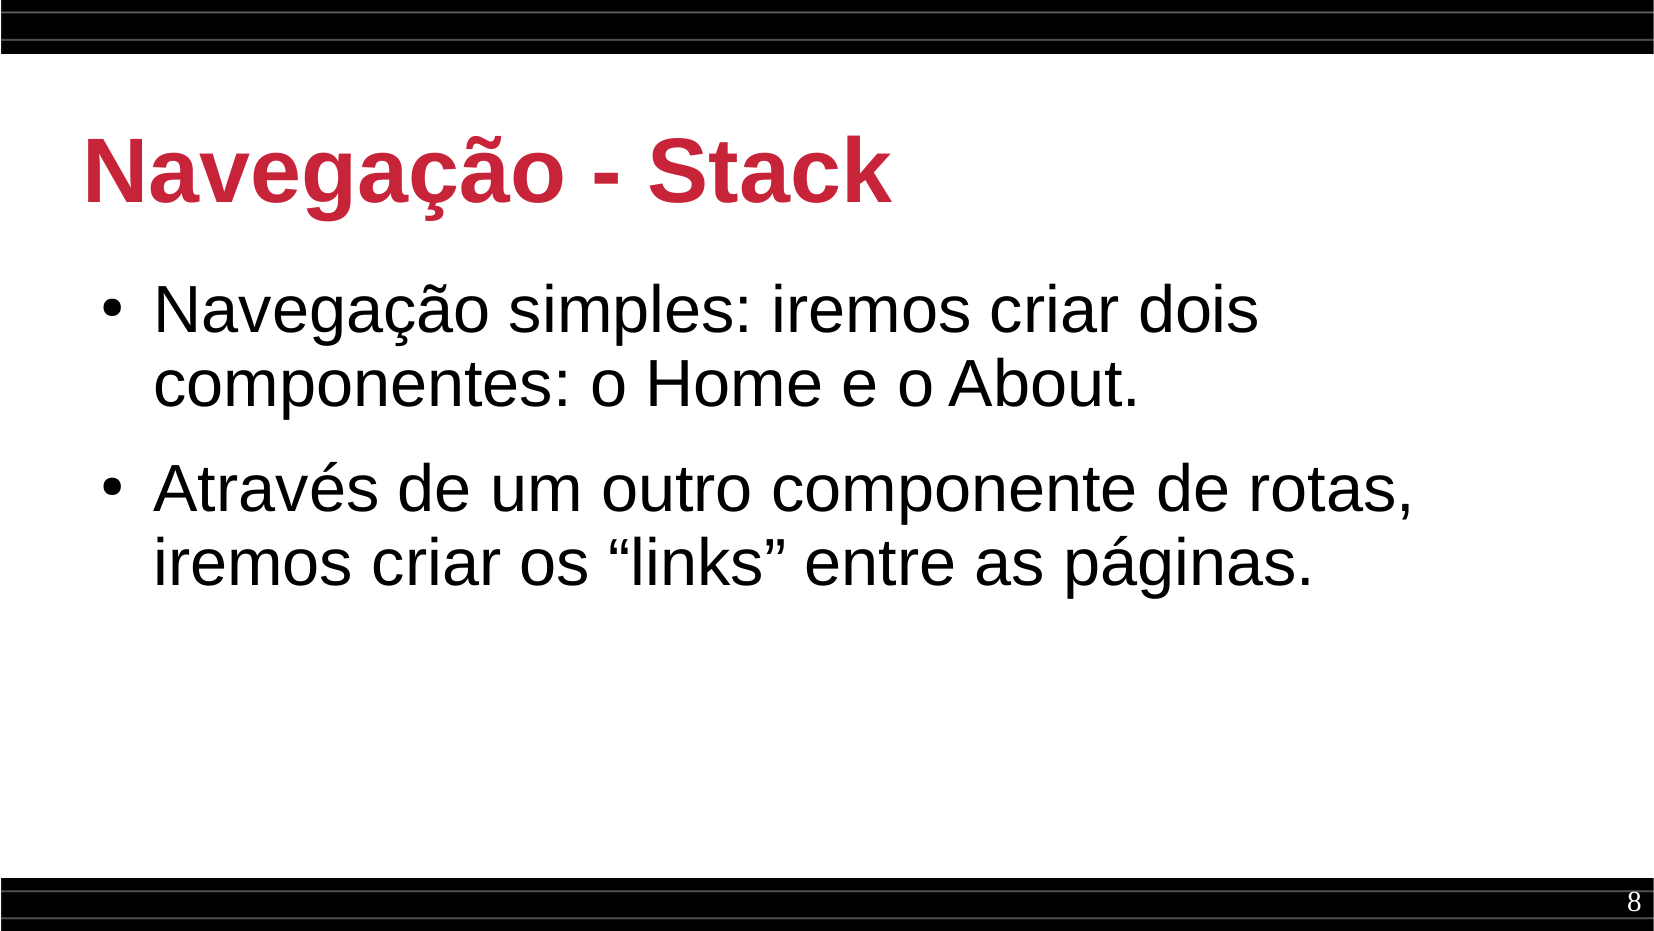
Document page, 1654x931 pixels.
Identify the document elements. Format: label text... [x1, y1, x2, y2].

picture [1, 878, 1654, 931]
title Navegação - Stack [82, 92, 1571, 249]
list Navegação simples: iremos criar dois componentes: o Home e o About. Através de um outro componente de rotas, iremos criar os “links” entre as páginas. [82, 271, 1571, 758]
picture [1, 0, 1654, 54]
